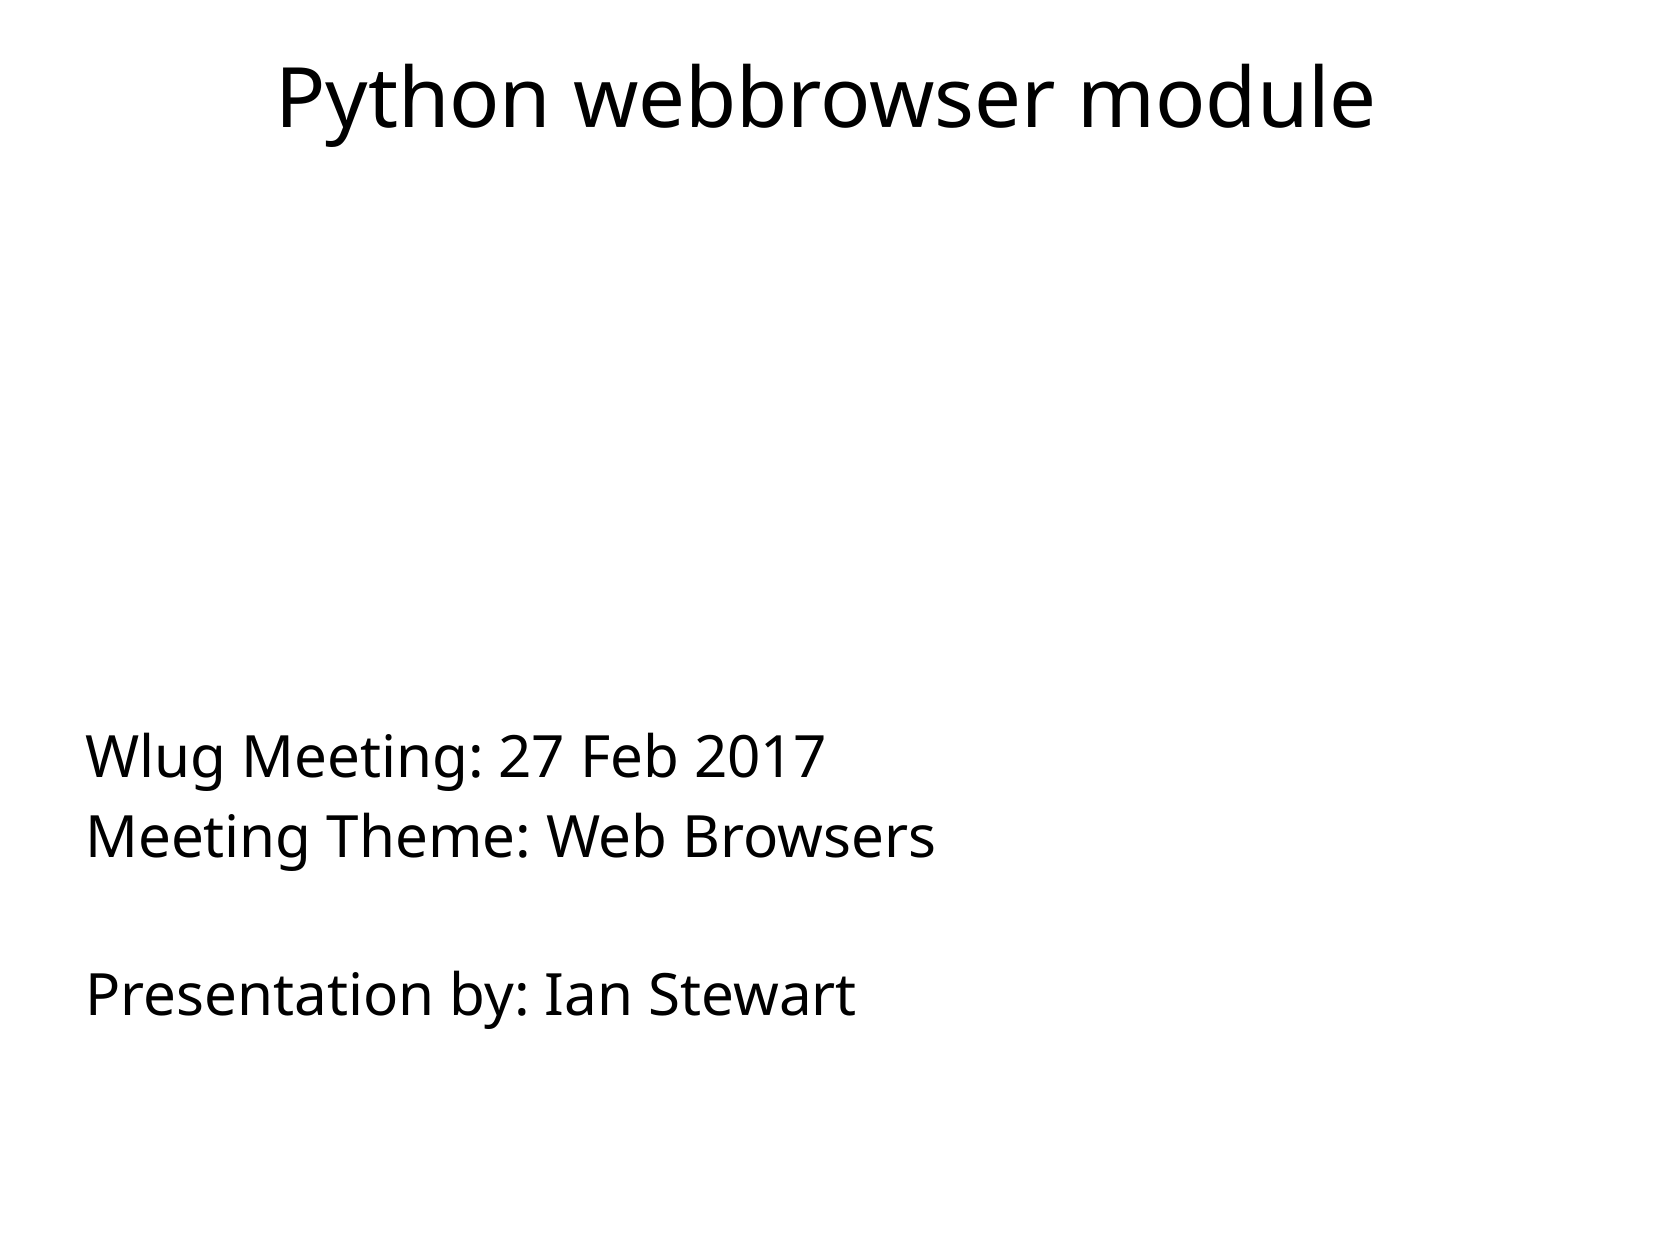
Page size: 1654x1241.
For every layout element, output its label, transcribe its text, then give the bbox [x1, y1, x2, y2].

title Python webbrowser module [82, 49, 1571, 142]
text_box Wlug Meeting: 27 Feb 2017 Meeting Theme: Web Browsers Presentation by: Ian Stewart [70, 614, 1583, 1134]
